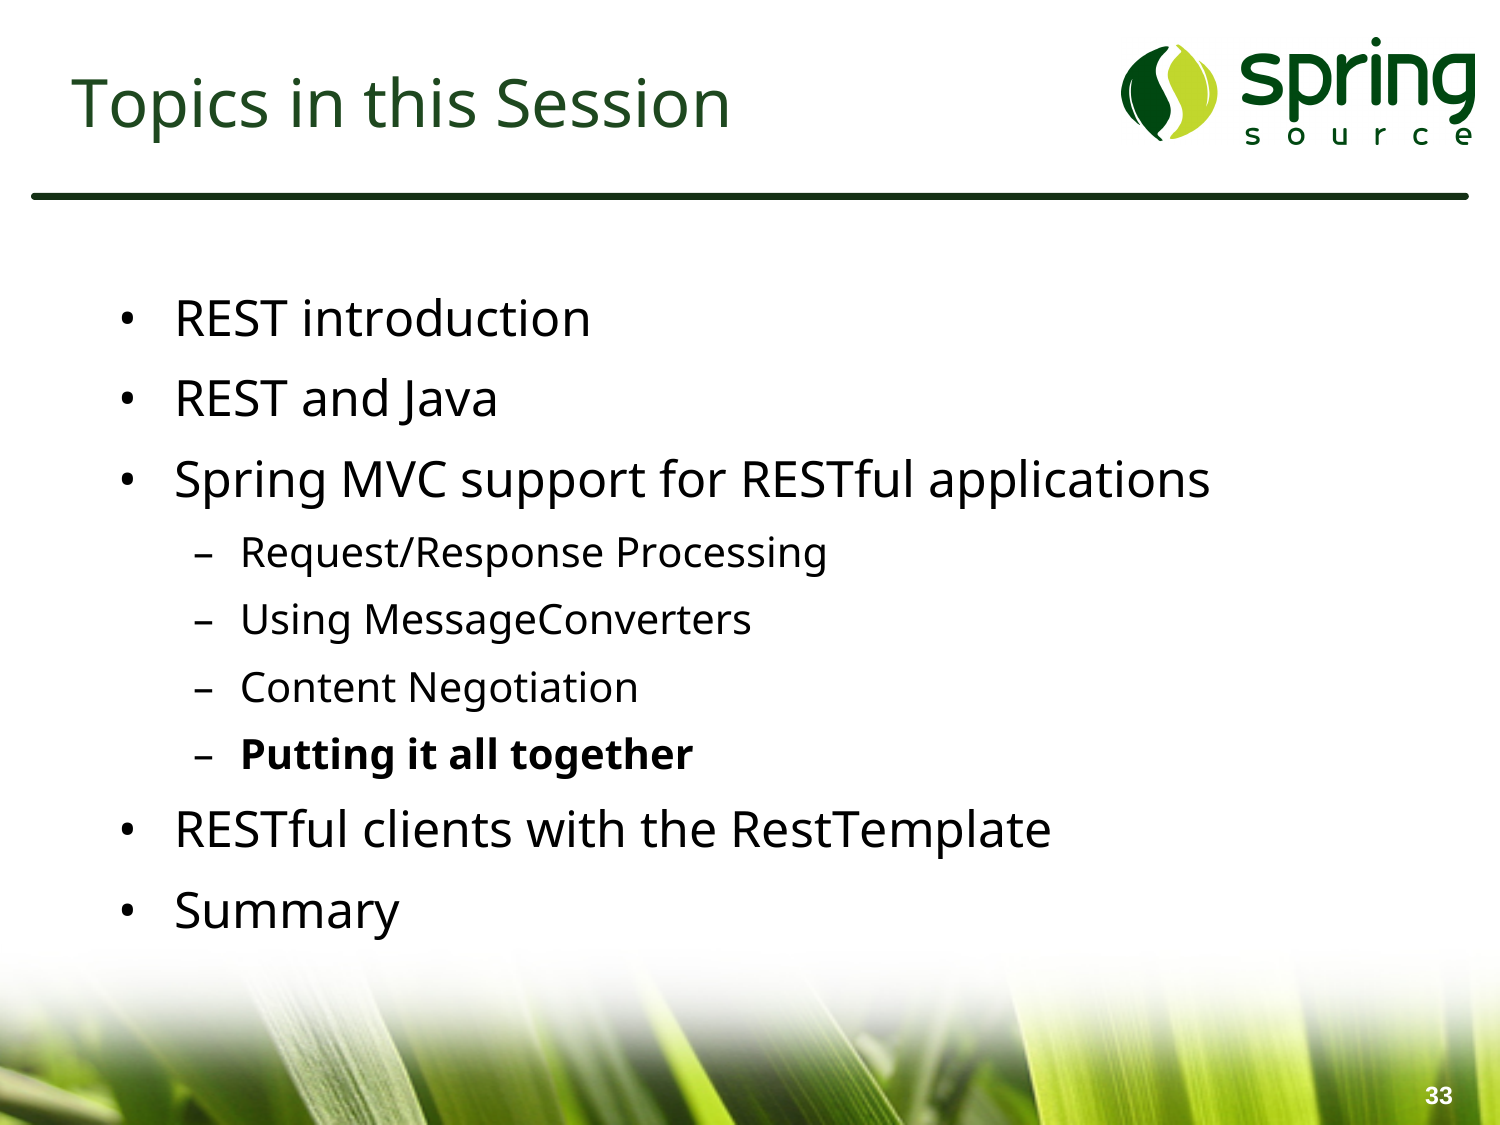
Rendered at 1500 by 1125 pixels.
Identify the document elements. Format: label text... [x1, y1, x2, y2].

title Topics in this Session [56, 48, 1089, 212]
picture [1121, 37, 1475, 145]
picture [0, 944, 1500, 1125]
list REST introduction REST and Java Spring MVC support for RESTful applications Request/Response Processing Using MessageConverters Content Negotiation Putting it all together RESTful clients with the RestTemplate Summary [103, 275, 1441, 938]
